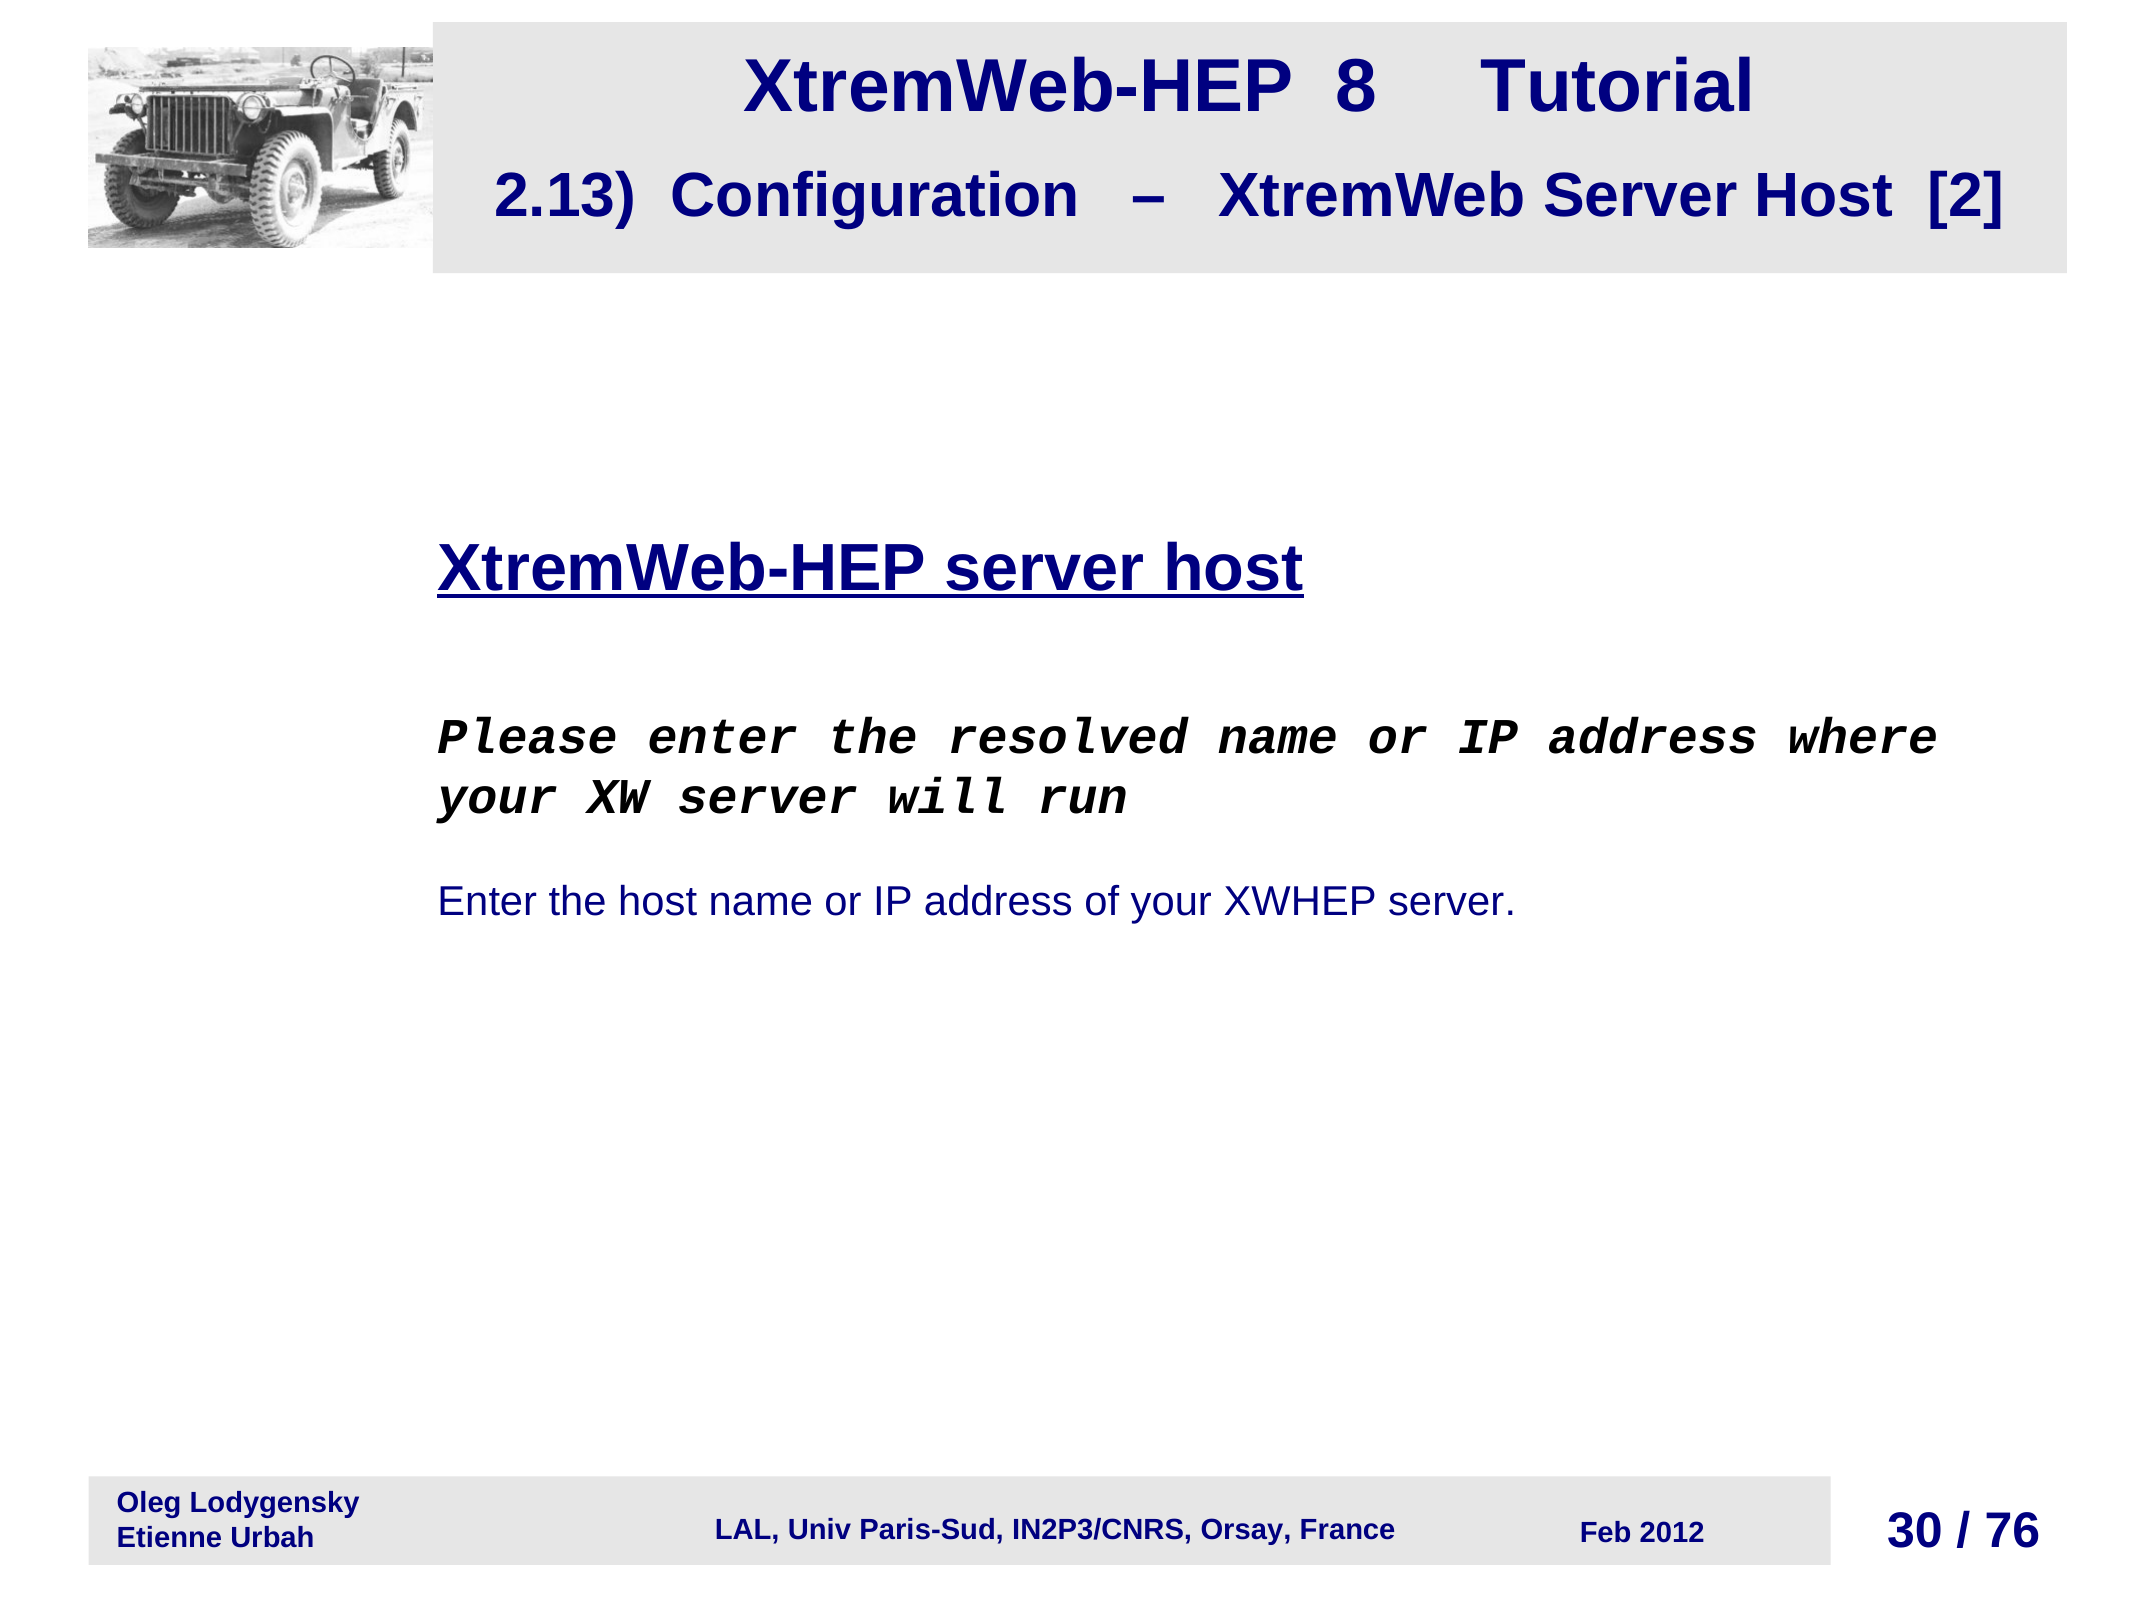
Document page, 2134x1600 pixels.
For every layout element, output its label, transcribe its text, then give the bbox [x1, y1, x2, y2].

picture [88, 47, 433, 248]
text_box XtremWeb-HEP server host Please enter the resolved name or IP address where your XW server will run Enter the host name or IP address of your XWHEP server. [428, 523, 1964, 1108]
title 2.13) Configuration – XtremWeb Server Host [2] [442, 118, 2067, 266]
